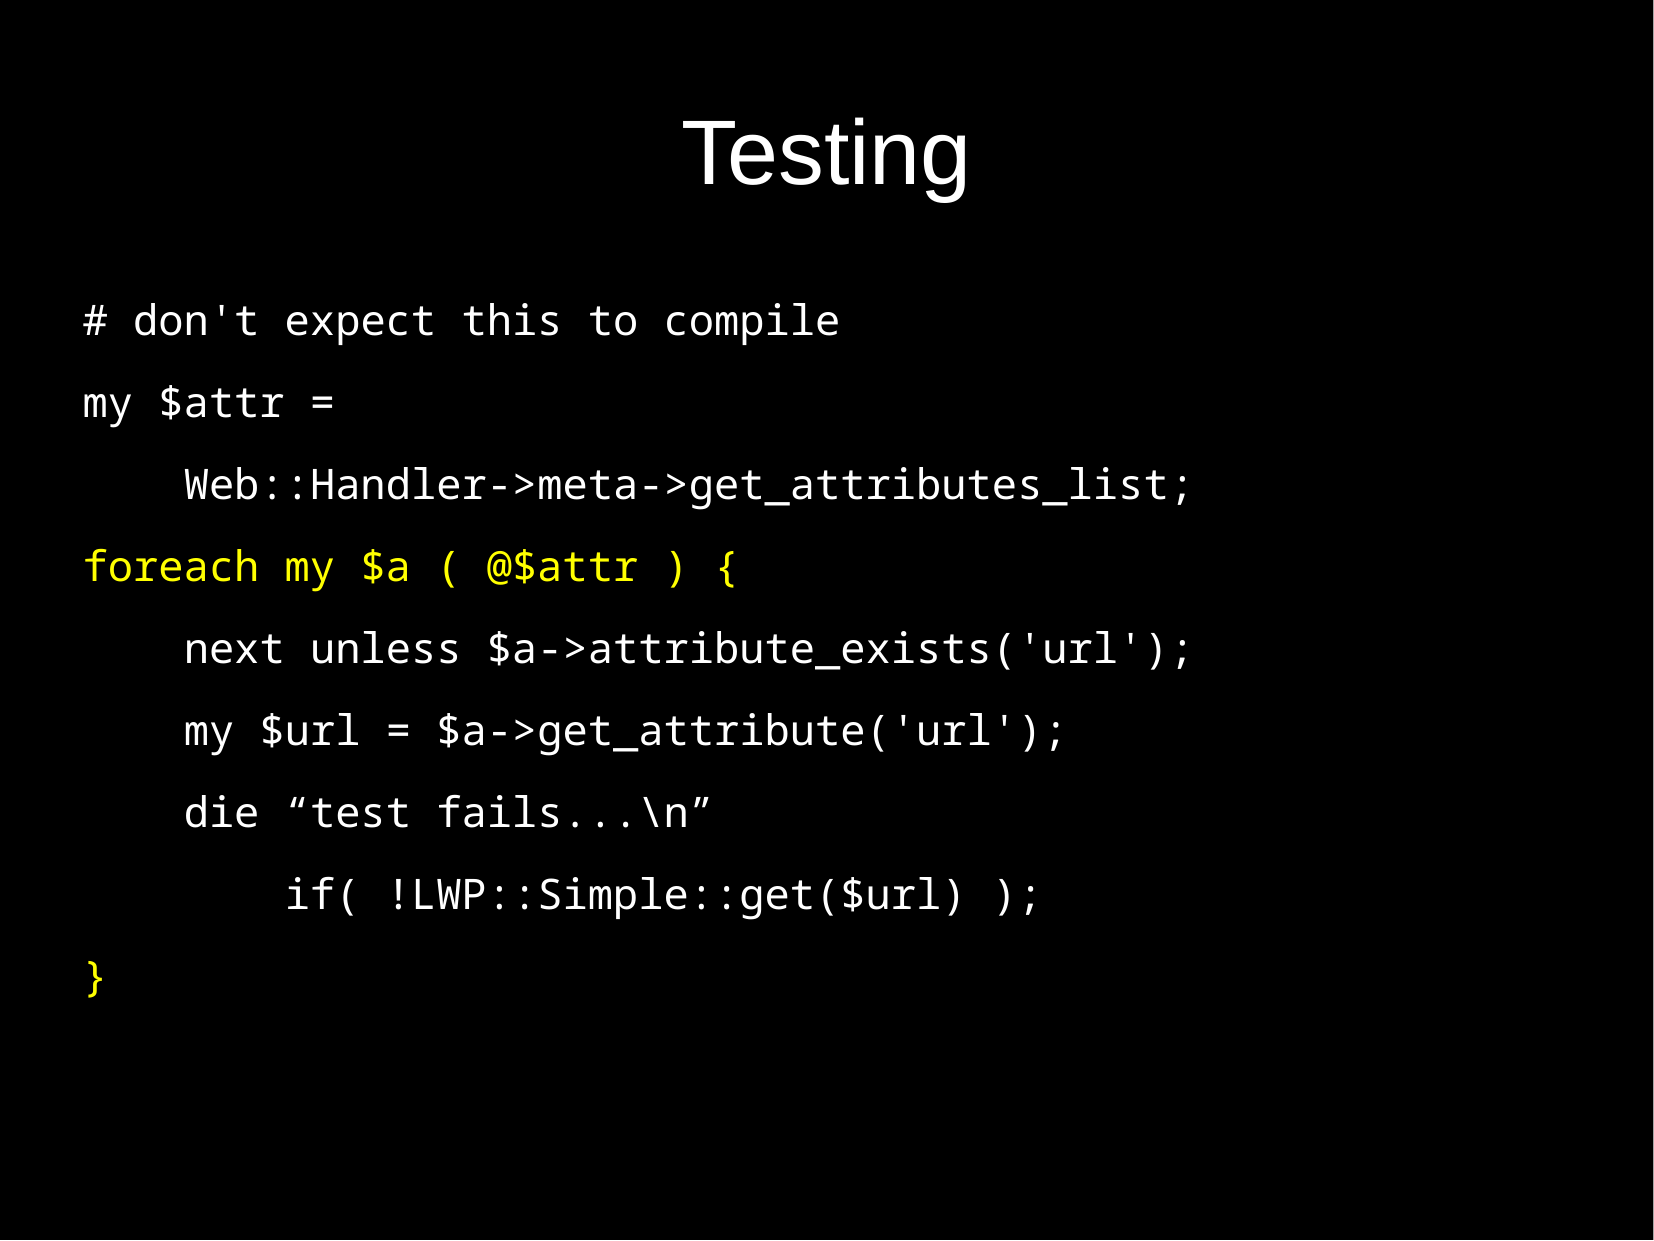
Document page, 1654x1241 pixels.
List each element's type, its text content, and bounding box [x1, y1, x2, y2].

list # don't expect this to compile my $attr = Web::Handler->meta->get_attributes_list; foreach my $a ( @$attr ) { next unless $a->attribute_exists('url'); my $url = $a->get_attribute('url'); die “test fails...\n” if( !LWP::Simple::get($url) ); } [82, 290, 1538, 1010]
title Testing [82, 49, 1571, 257]
